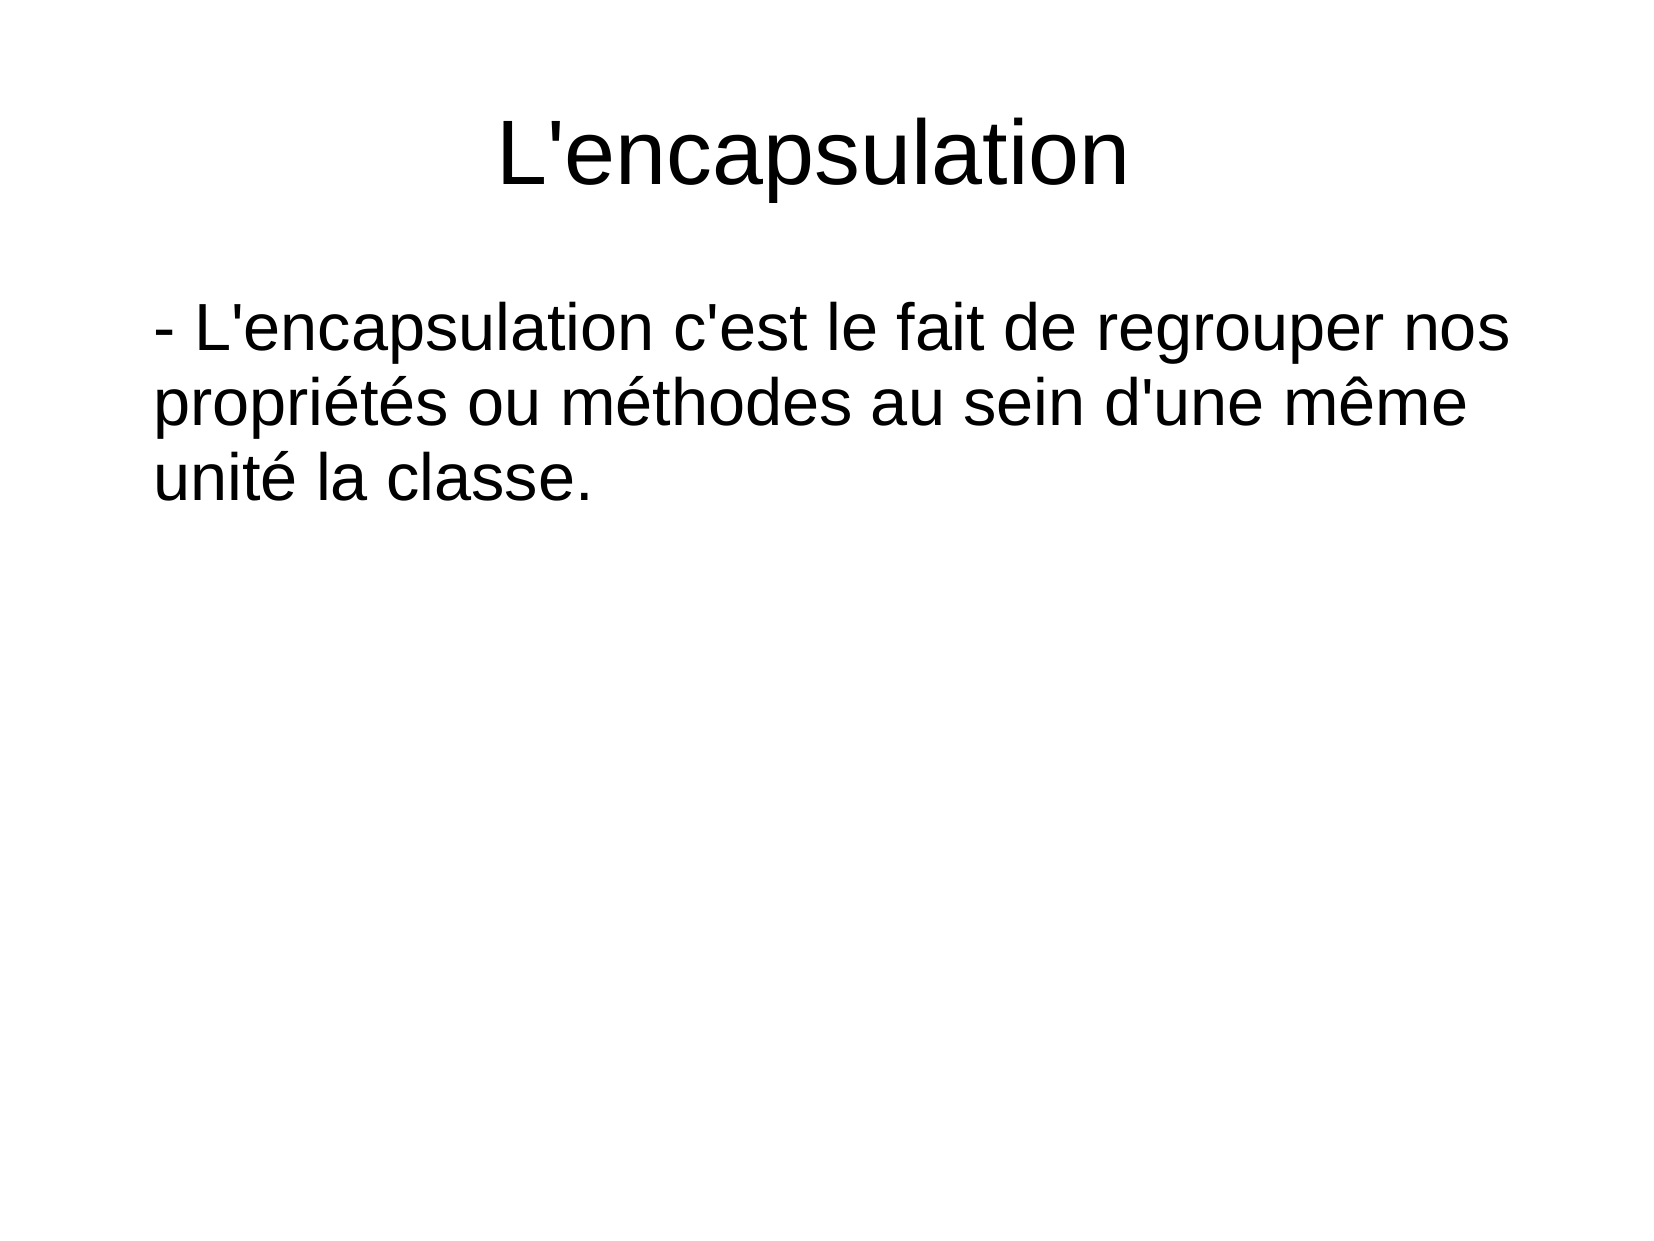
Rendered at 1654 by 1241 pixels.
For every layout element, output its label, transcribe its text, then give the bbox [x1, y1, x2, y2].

title L'encapsulation [82, 49, 1571, 257]
list - L'encapsulation c'est le fait de regrouper nos propriétés ou méthodes au sein d'une même unité la classe. [82, 290, 1571, 1109]
